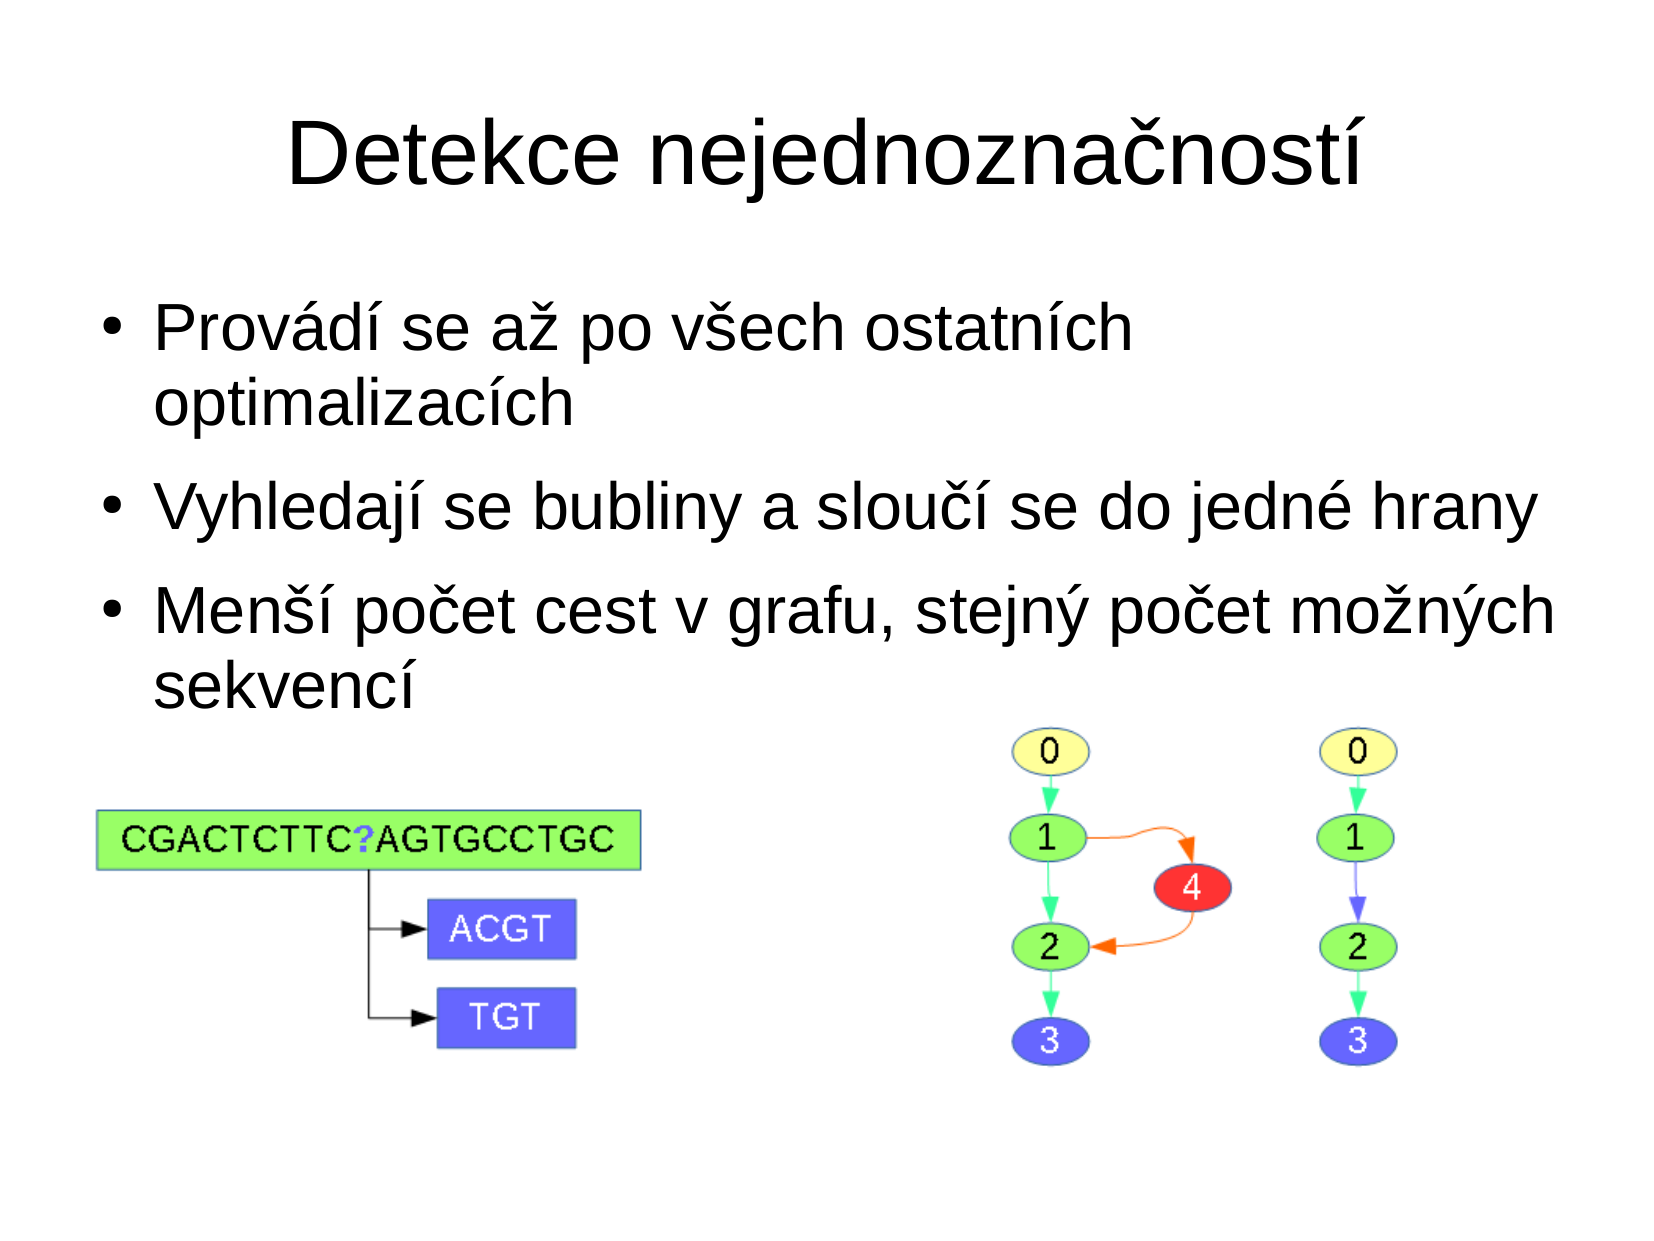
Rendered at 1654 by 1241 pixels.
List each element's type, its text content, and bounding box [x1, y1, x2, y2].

title Detekce nejednoznačností [82, 49, 1571, 257]
list Provádí se až po všech ostatních optimalizacích Vyhledají se bubliny a sloučí se do jedné hrany Menší počet cest v grafu, stejný počet možných sekvencí [82, 290, 1571, 1010]
picture [960, 706, 1437, 1116]
picture [82, 780, 673, 1077]
